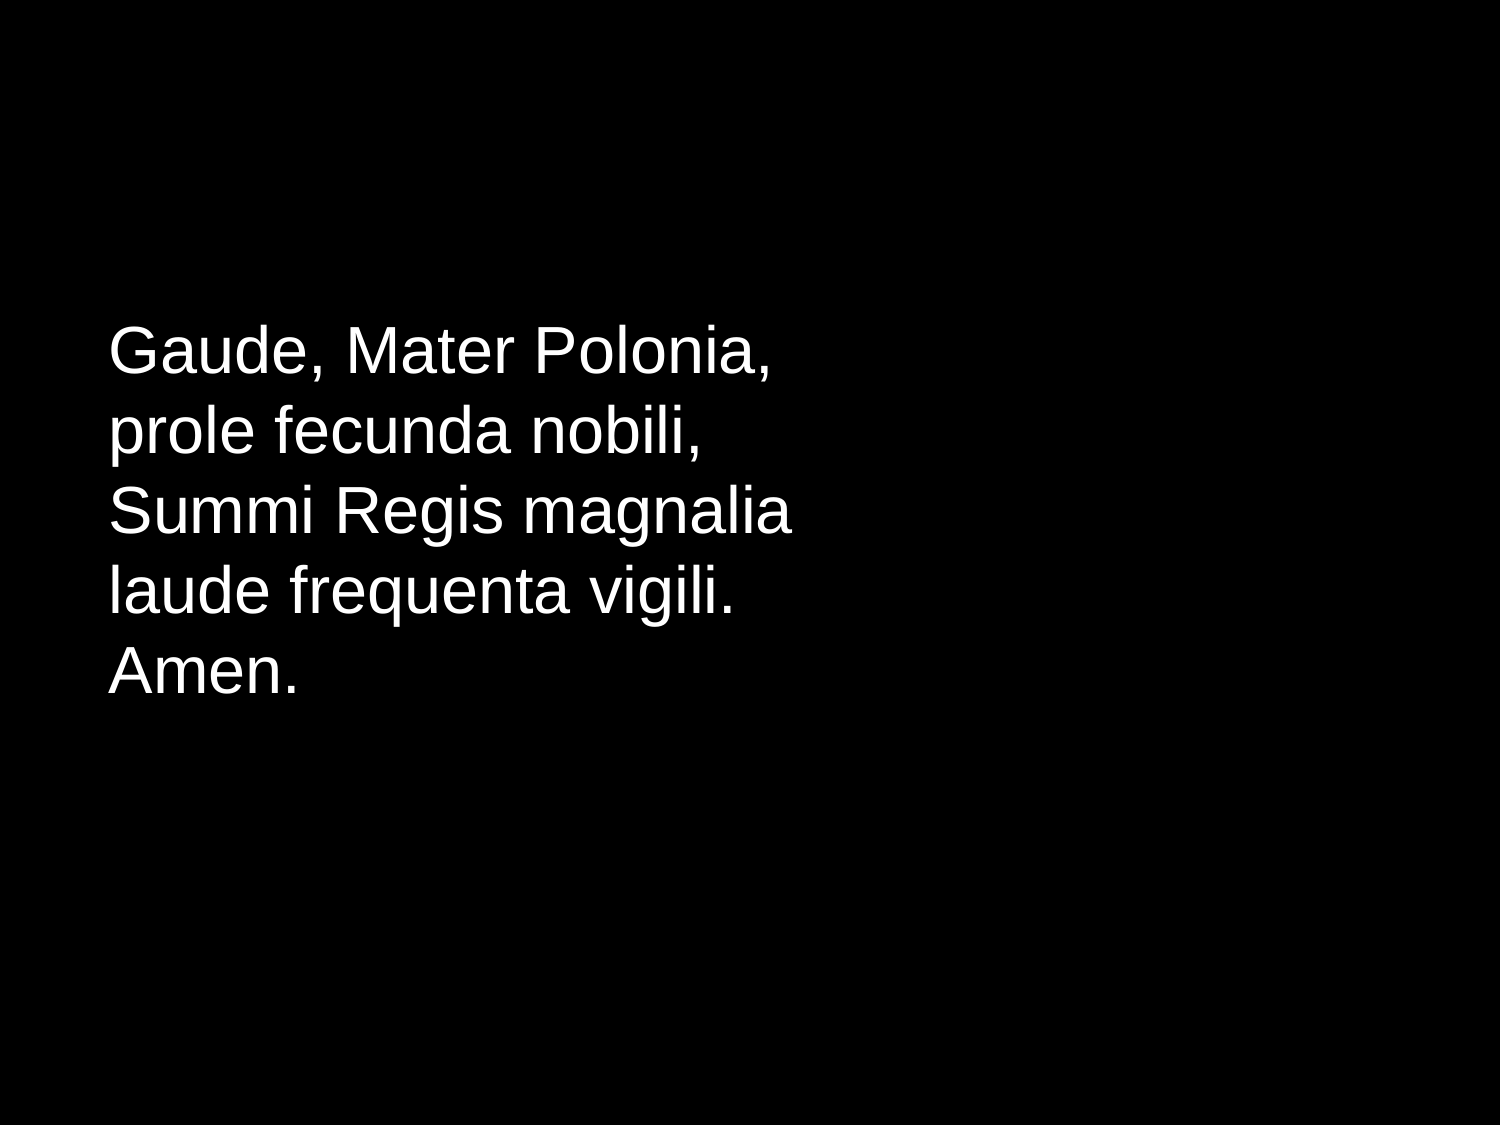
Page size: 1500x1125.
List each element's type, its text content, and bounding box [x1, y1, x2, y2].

text_box Gaude, Mater Polonia, prole fecunda nobili, Summi Regis magnalia laude frequenta vigili. Amen. [93, 298, 1465, 715]
